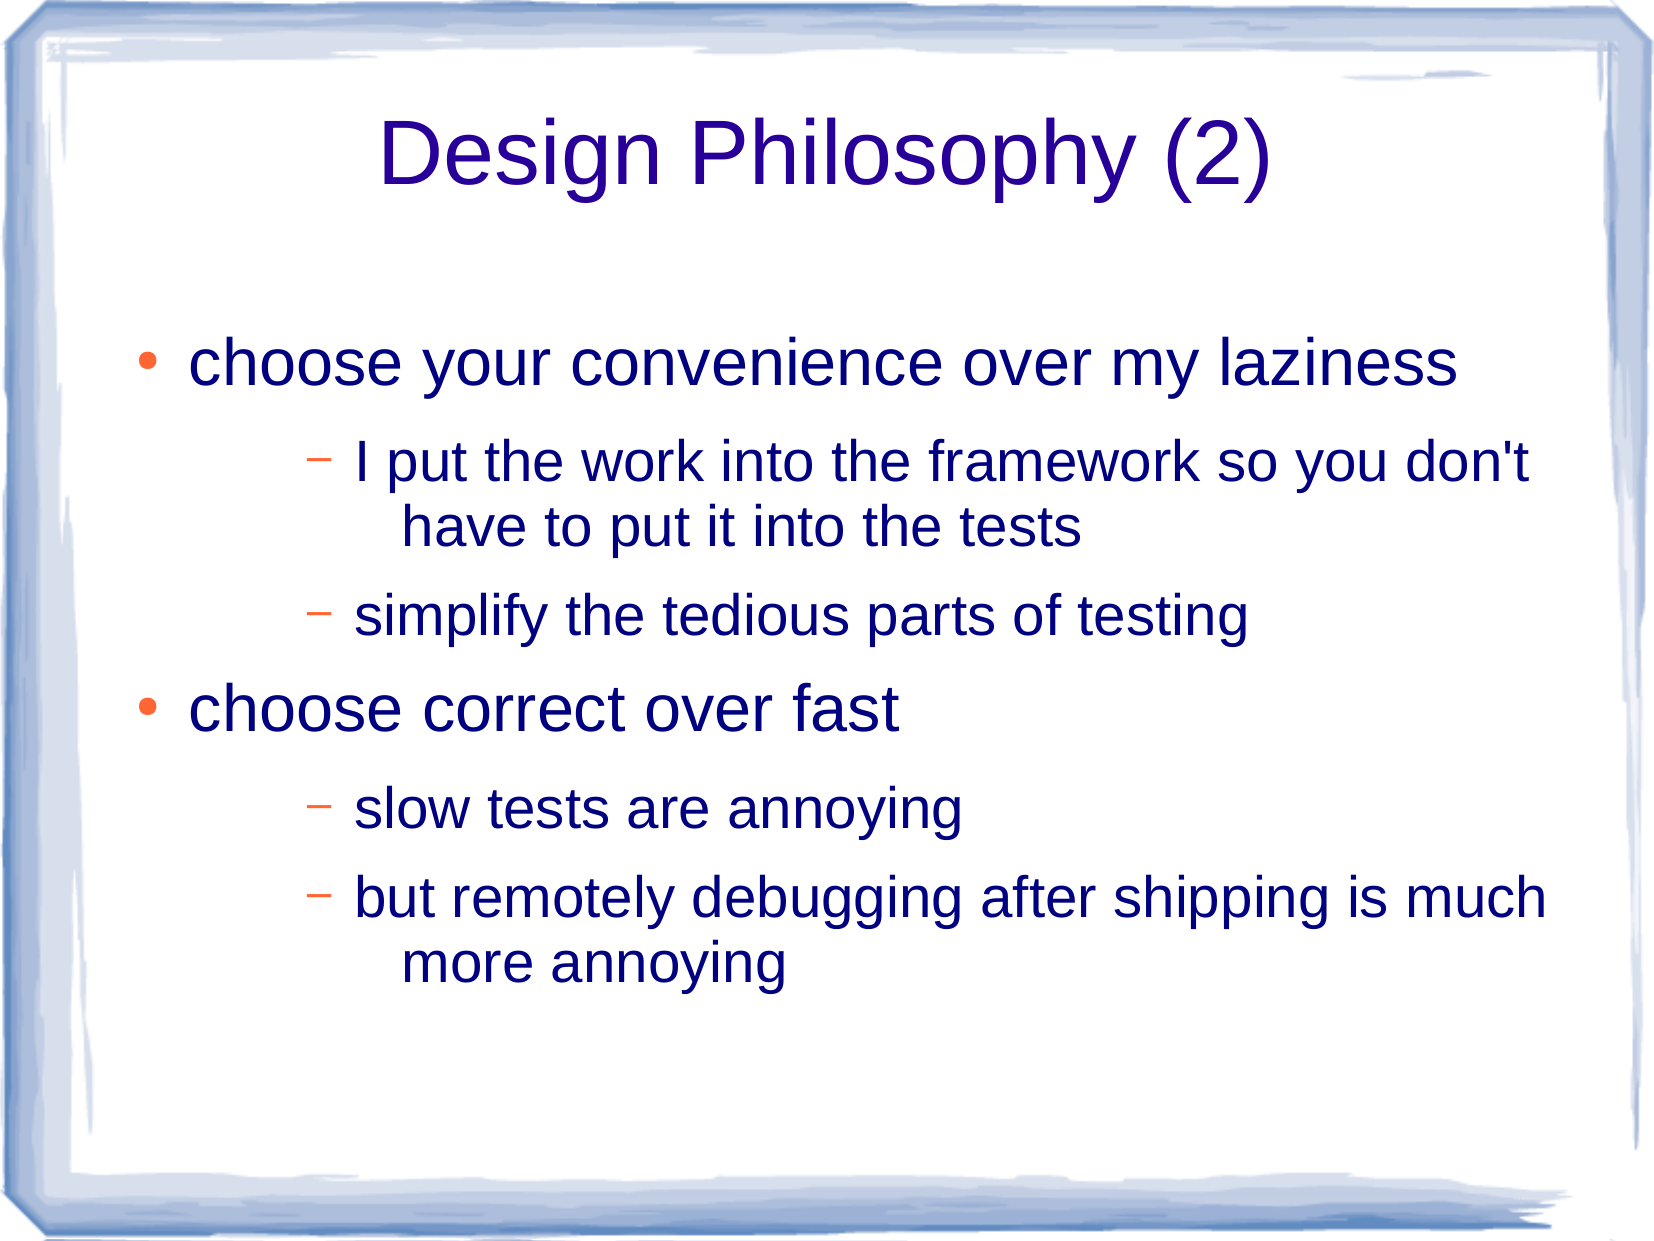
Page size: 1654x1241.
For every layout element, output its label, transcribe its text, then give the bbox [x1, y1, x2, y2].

title Design Philosophy (2) [82, 56, 1571, 250]
picture [0, 0, 1654, 1241]
list choose your convenience over my laziness I put the work into the framework so you don't have to put it into the tests simplify the tedious parts of testing choose correct over fast slow tests are annoying but remotely debugging after shipping is much more annoying [118, 324, 1571, 1129]
